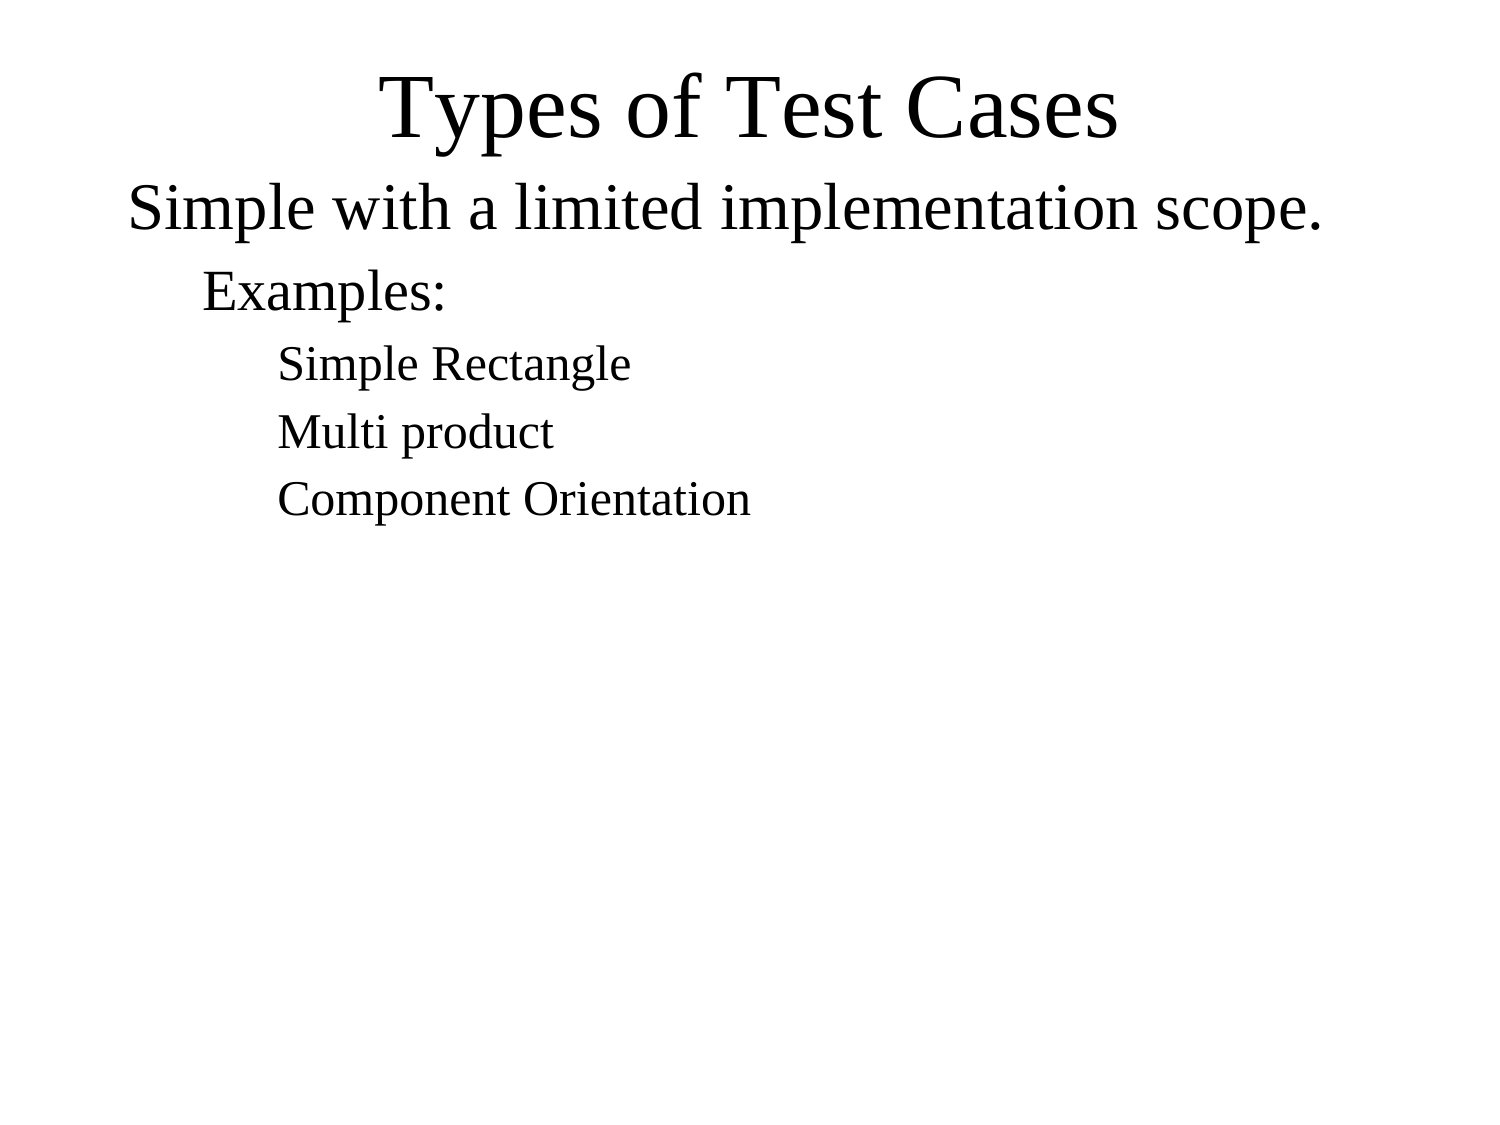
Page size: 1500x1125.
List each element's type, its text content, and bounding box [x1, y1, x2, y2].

list Simple with a limited implementation scope. Examples: Simple Rectangle Multi product Component Orientation [112, 162, 1388, 838]
title Types of Test Cases [112, 12, 1388, 162]
